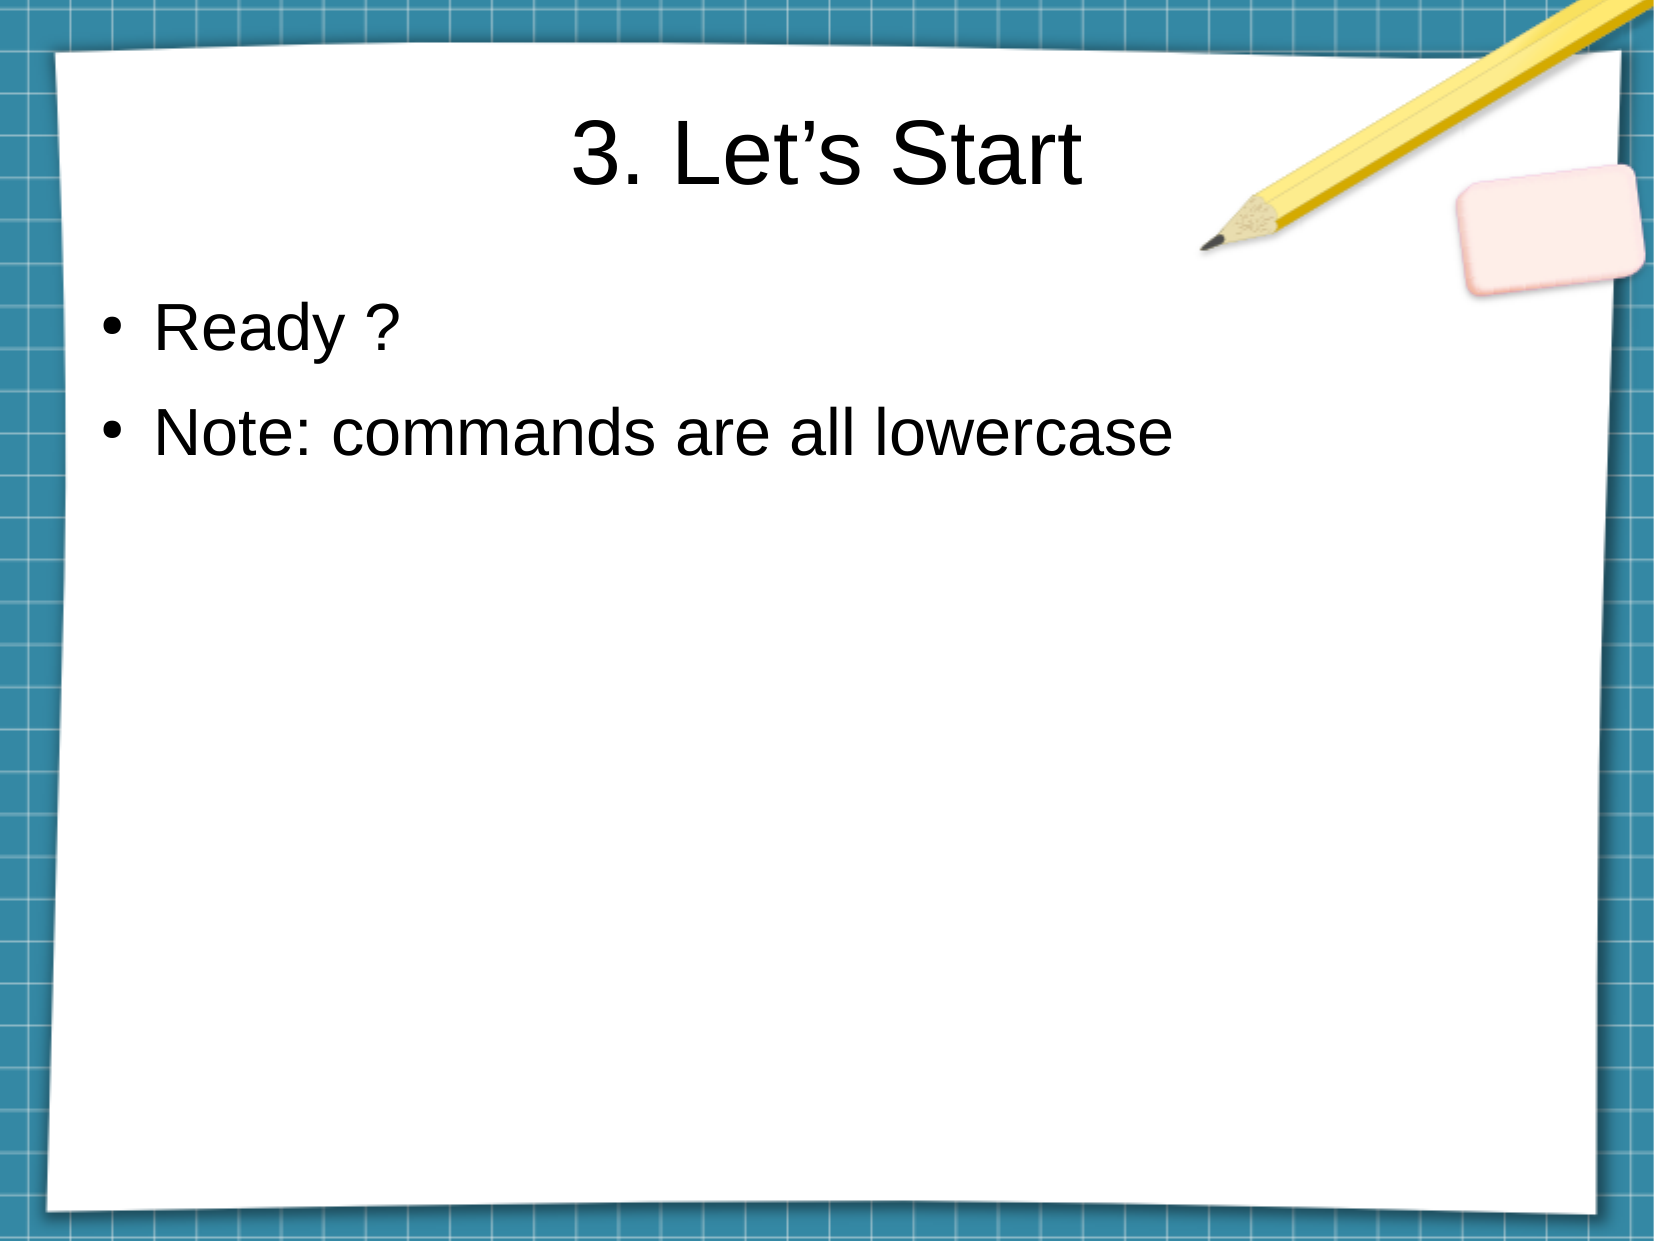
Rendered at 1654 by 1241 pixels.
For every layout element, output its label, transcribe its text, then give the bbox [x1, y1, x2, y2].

list Ready ? Note: commands are all lowercase [82, 290, 1571, 1010]
title 3. Let’s Start [82, 49, 1571, 257]
picture [0, 0, 1654, 1241]
